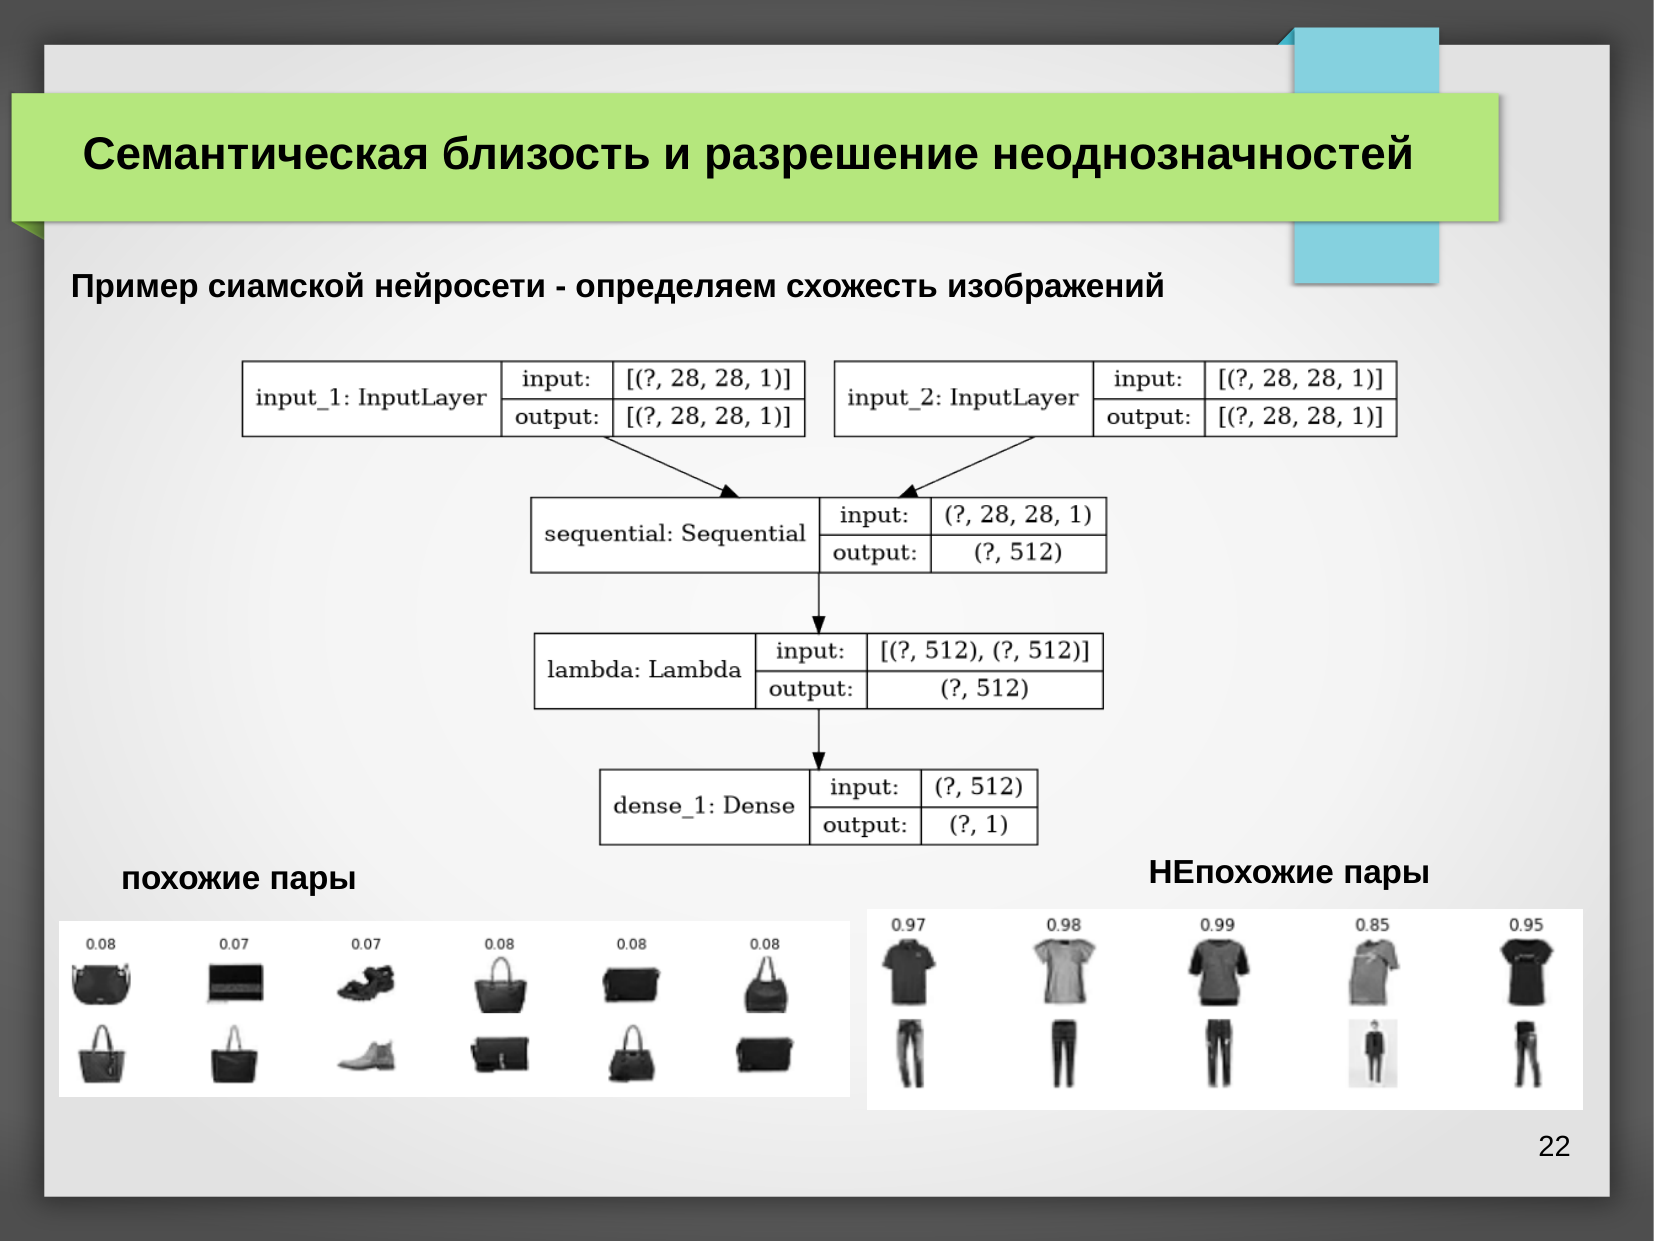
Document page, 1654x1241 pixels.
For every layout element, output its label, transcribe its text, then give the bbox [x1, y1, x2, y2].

title Пример сиамской нейросети - определяем схожесть изображений [70, 253, 1264, 319]
text_box НЕпохожие пары [1133, 845, 1536, 898]
picture [0, 0, 1654, 1241]
title Семантическая близость и разрешение неоднозначностей [82, 121, 1489, 187]
text_box похожие пары [106, 852, 407, 904]
